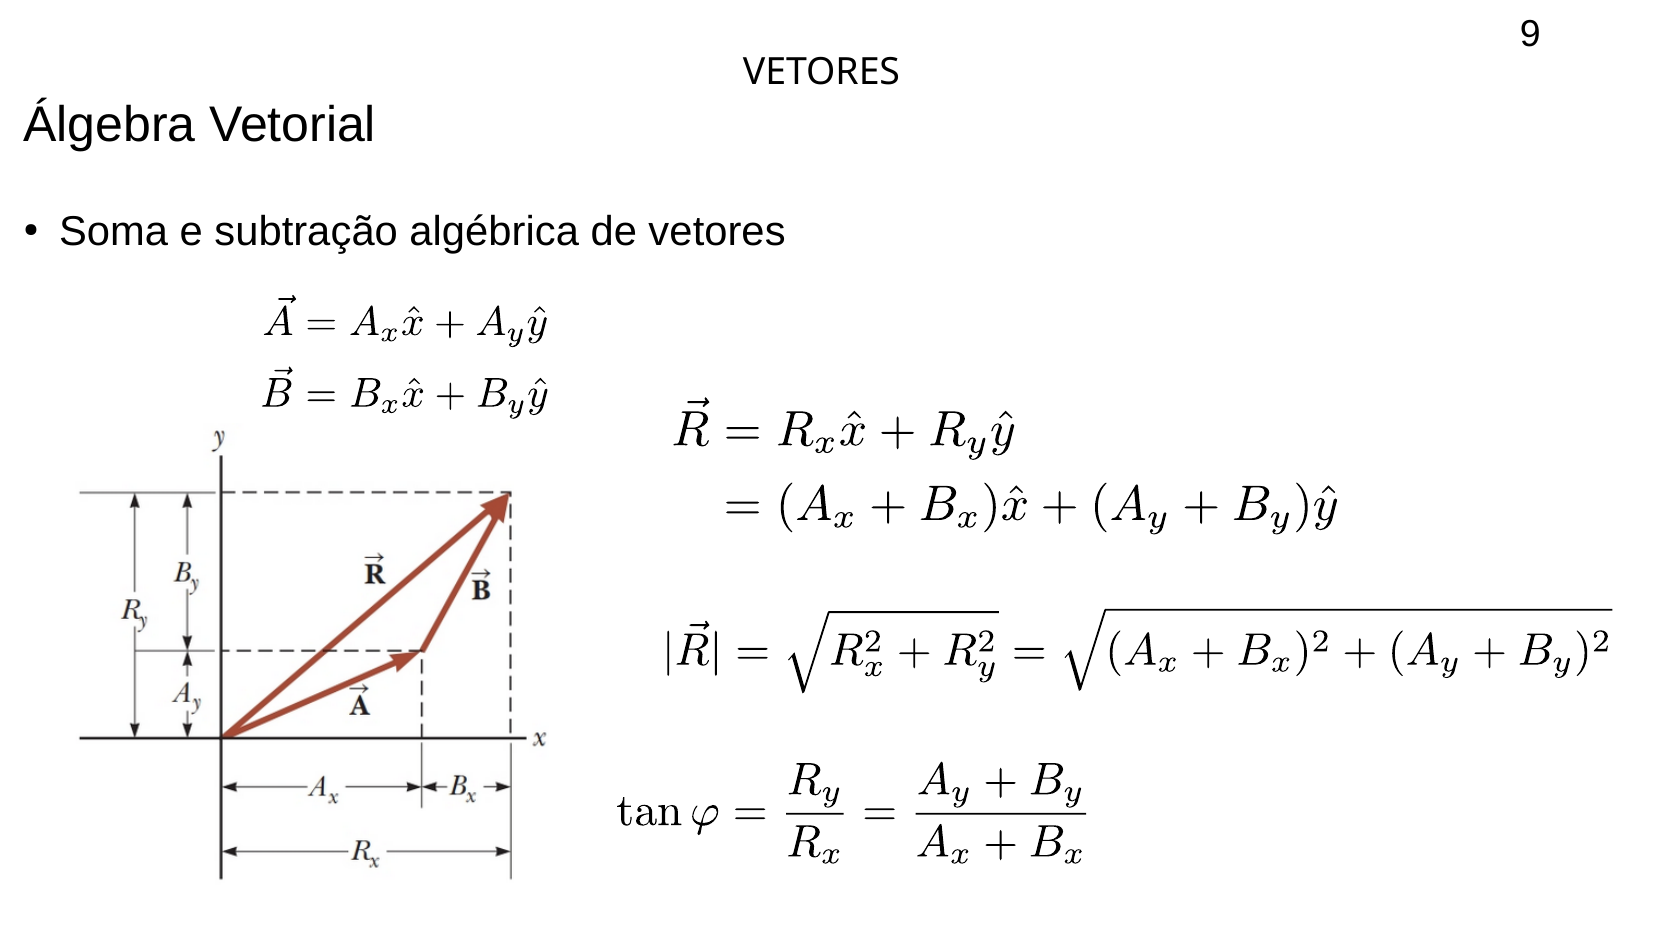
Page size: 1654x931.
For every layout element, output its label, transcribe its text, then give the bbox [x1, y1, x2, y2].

picture [258, 293, 550, 421]
text_box Álgebra Vetorial Soma e subtração algébrica de vetores [8, 88, 1551, 355]
picture [616, 761, 1087, 864]
picture [660, 607, 1614, 696]
picture [74, 423, 549, 885]
text_box VETORES [728, 11, 937, 88]
text_box <number> [1505, 4, 1654, 75]
picture [669, 395, 1339, 537]
